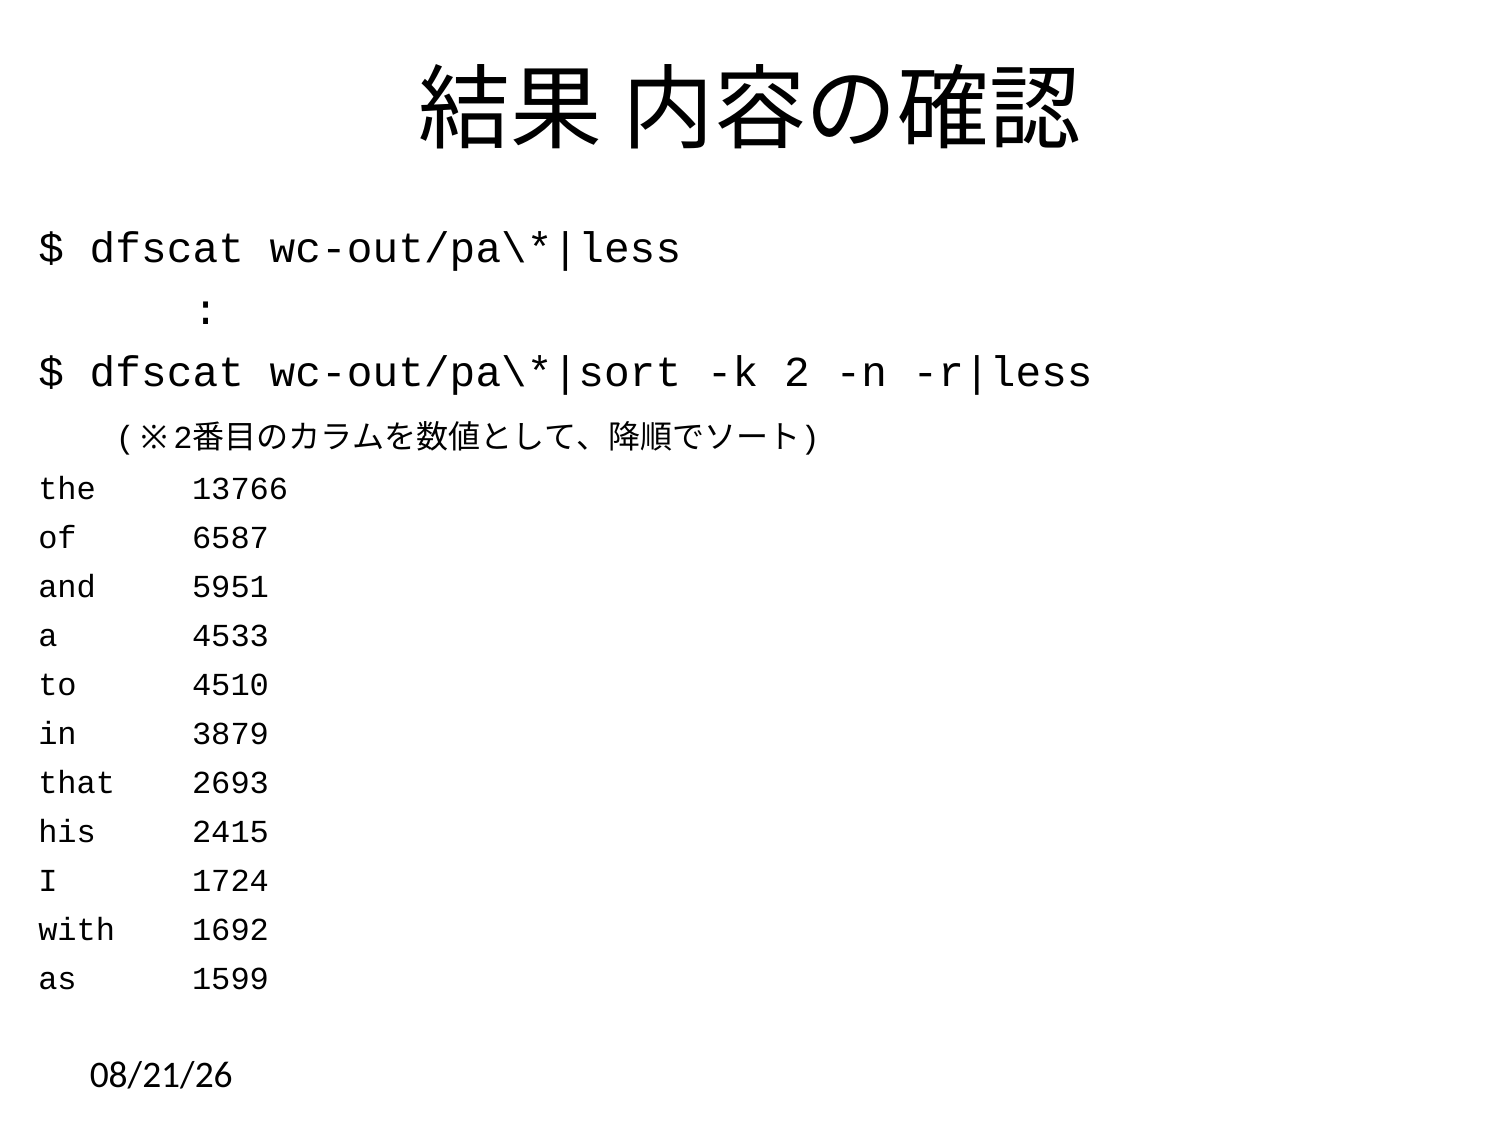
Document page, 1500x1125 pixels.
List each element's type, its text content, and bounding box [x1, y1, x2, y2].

list $ dfscat wc-out/pa\*|less : $ dfscat wc-out/pa\*|sort -k 2 -n -r|less (※2番目のカラムを数値として、降順でソート) the 13766 of 6587 and 5951 a 4533 to 4510 in 3879 that 2693 his 2415 I 1724 with 1692 as 1599 [23, 212, 1426, 1006]
title 結果 内容の確認 [75, 21, 1426, 189]
